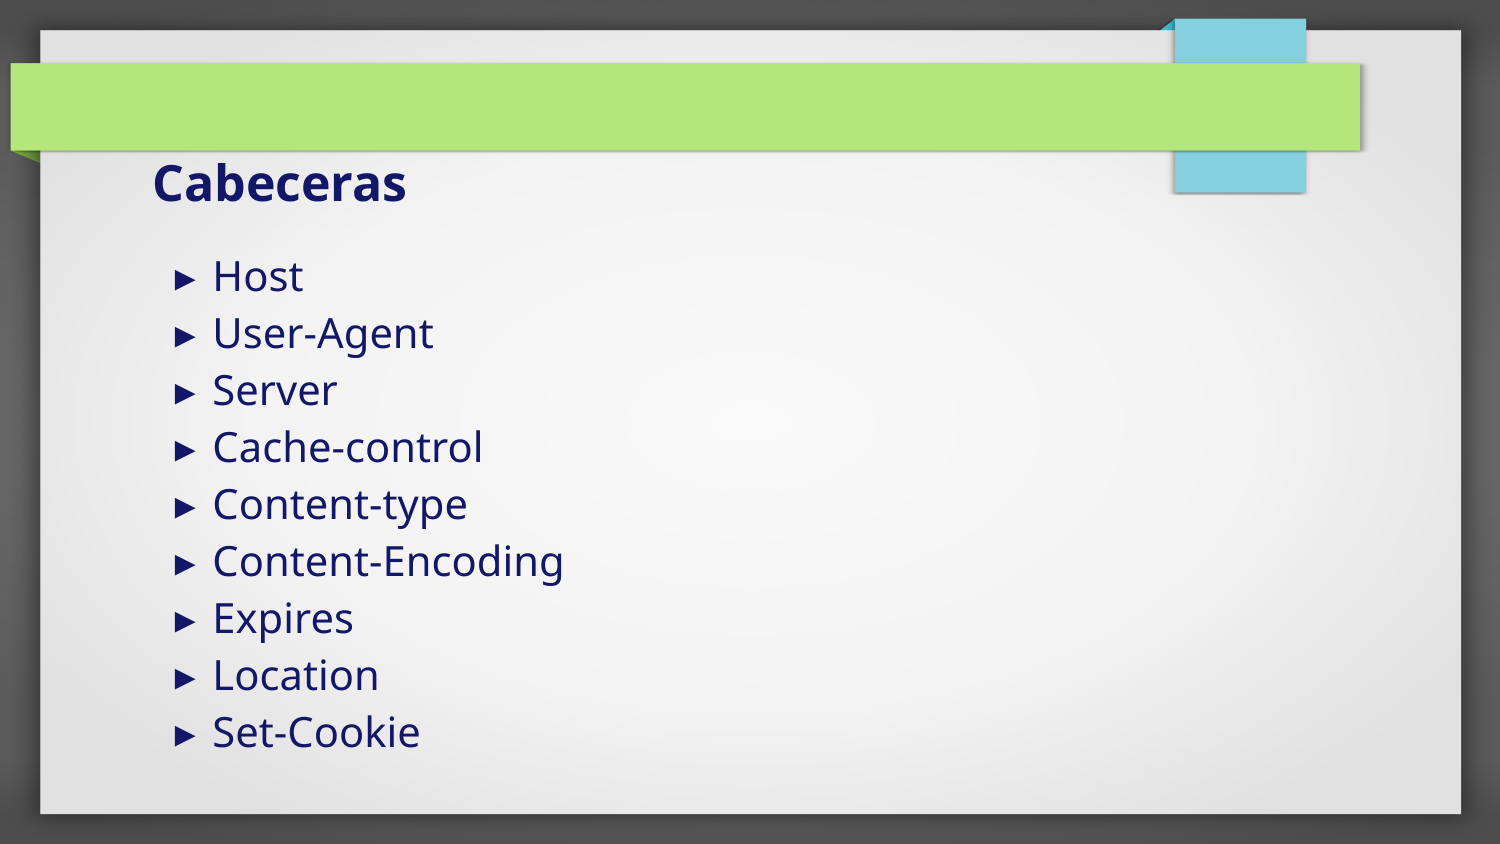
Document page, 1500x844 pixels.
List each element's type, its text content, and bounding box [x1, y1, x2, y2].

title Cabeceras [137, 146, 1011, 227]
list Host User-Agent Server Cache-control Content-type Content-Encoding Expires Location Set-Cookie [137, 246, 1011, 781]
picture [0, 0, 1500, 844]
